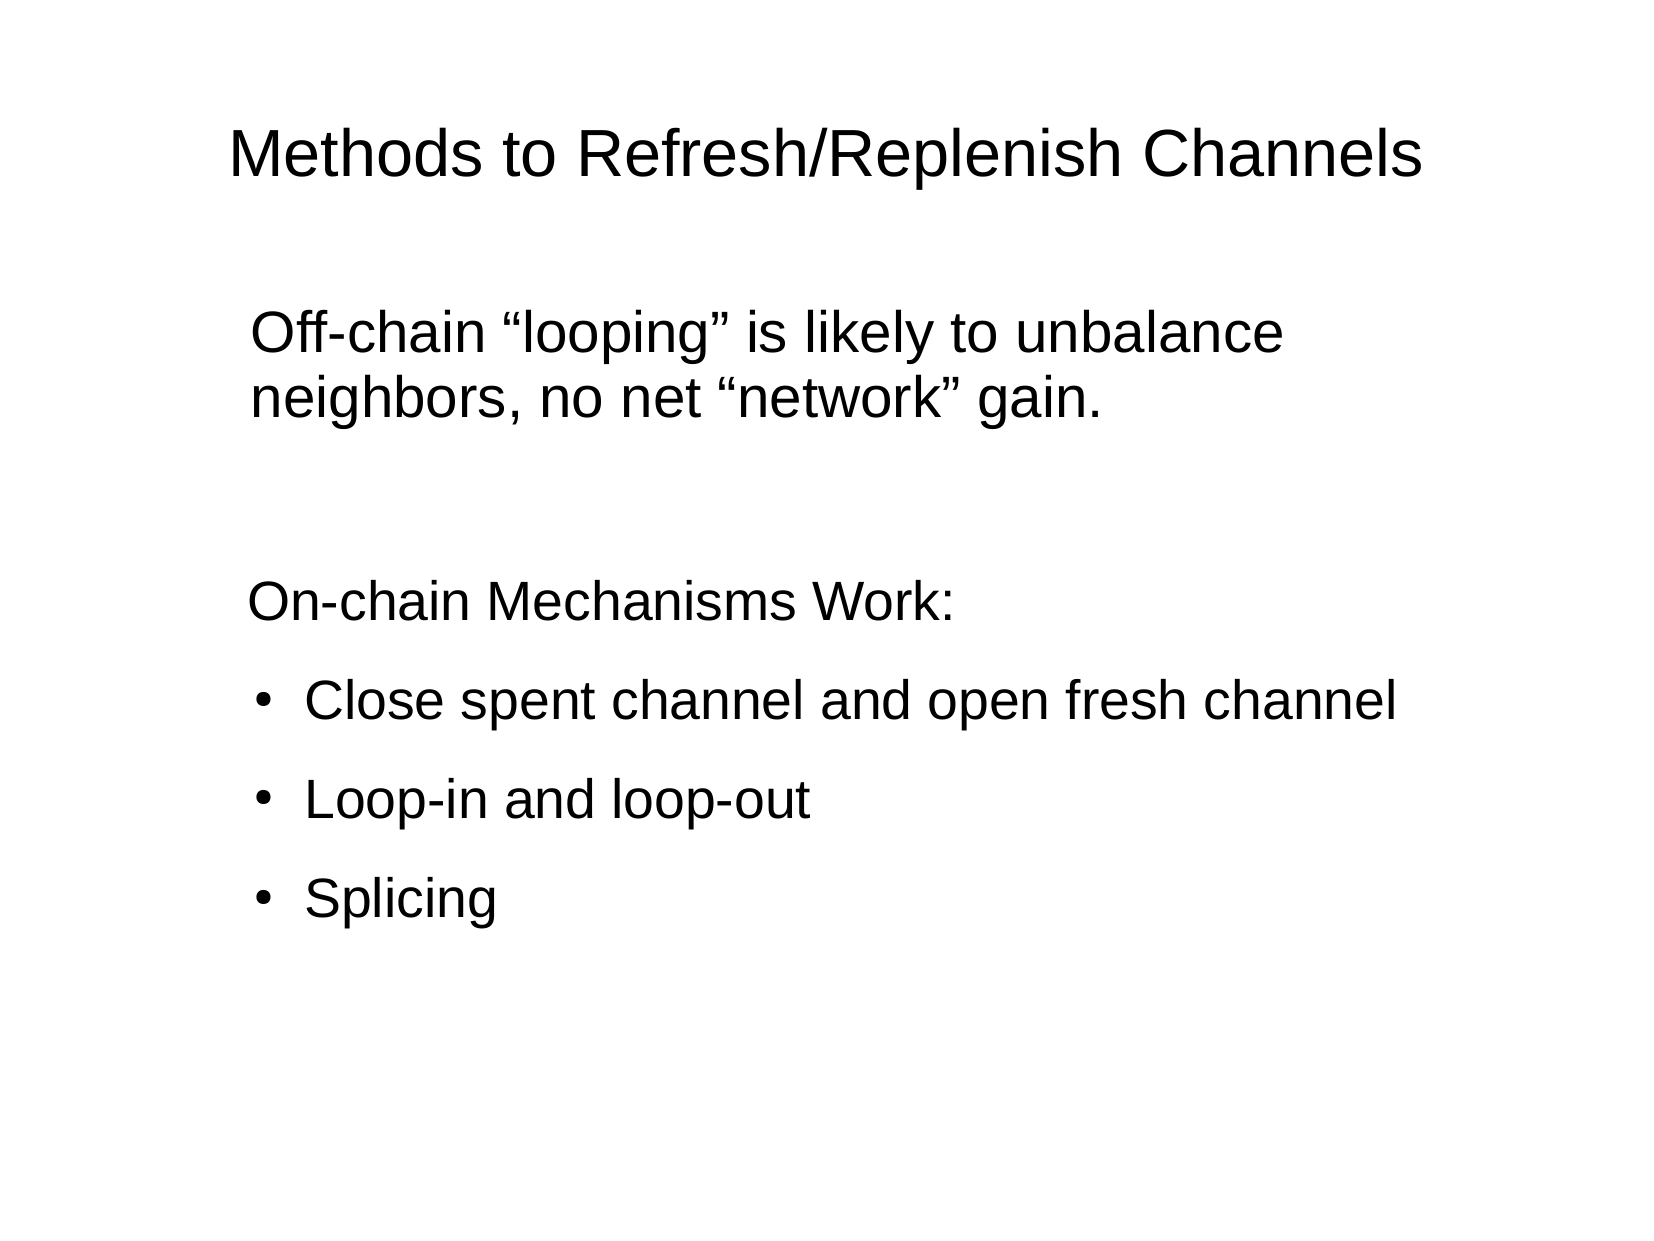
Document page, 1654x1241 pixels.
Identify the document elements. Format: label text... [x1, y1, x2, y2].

title Methods to Refresh/Replenish Channels [82, 49, 1571, 257]
list On-chain Mechanisms Work: Close spent channel and open fresh channel Loop-in and loop-out Splicing [180, 570, 1463, 976]
list Off-chain “looping” is likely to unbalance neighbors, no net “network” gain. [180, 300, 1306, 466]
